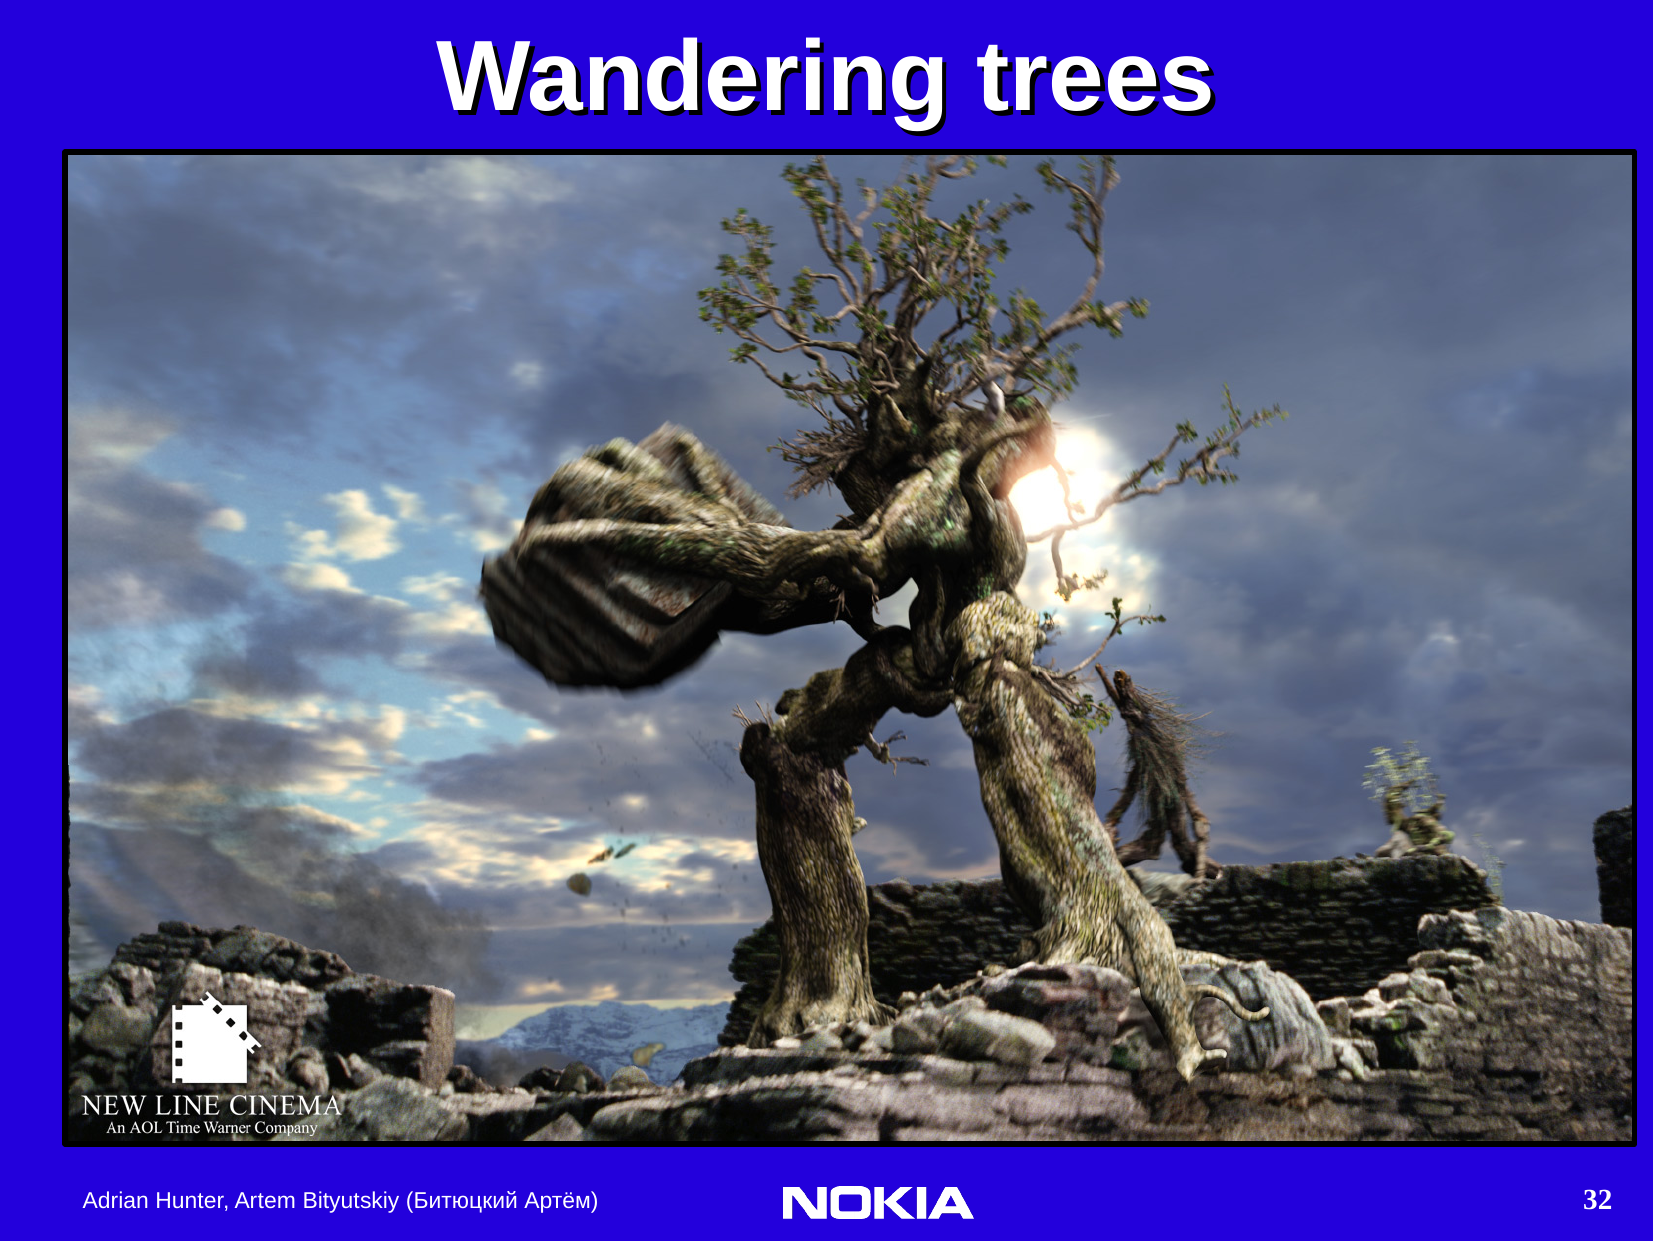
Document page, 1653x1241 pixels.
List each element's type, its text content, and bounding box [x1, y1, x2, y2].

picture [68, 154, 1632, 1142]
picture [783, 1186, 974, 1219]
title Wandering trees [82, 2, 1571, 149]
